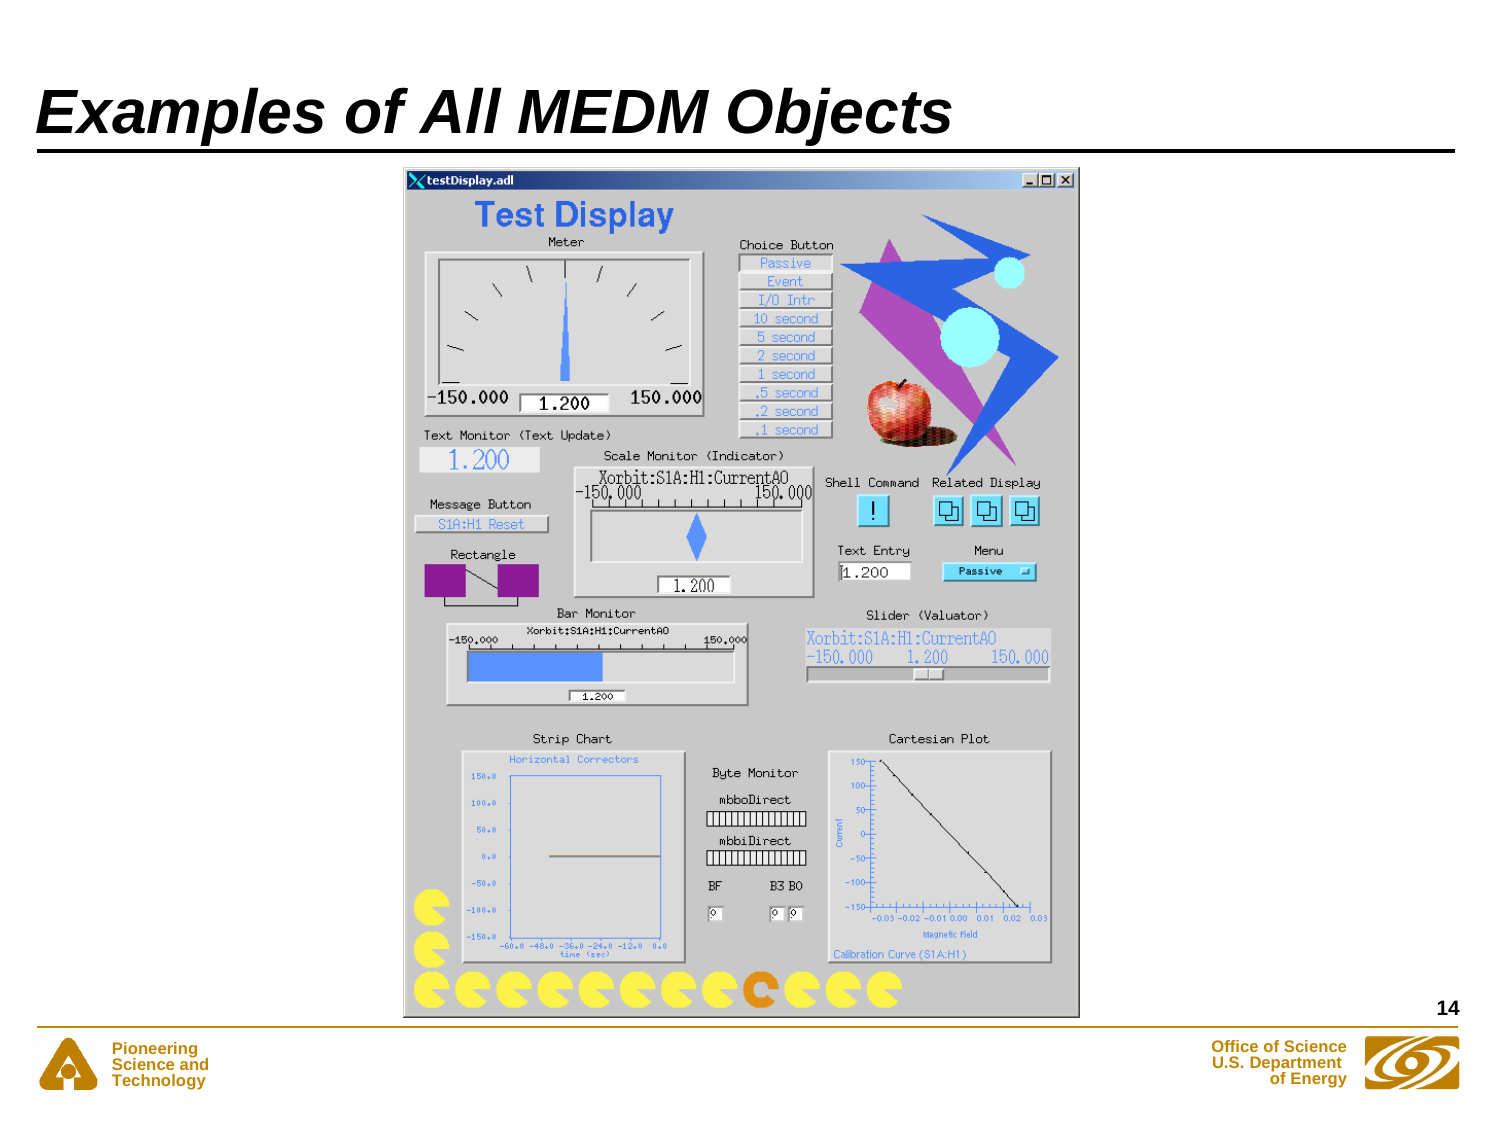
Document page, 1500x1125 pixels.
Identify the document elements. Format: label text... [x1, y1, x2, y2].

picture [1362, 1032, 1463, 1093]
picture [403, 167, 1080, 1018]
title Examples of All MEDM Objects [21, 75, 1459, 154]
picture [35, 1034, 101, 1094]
